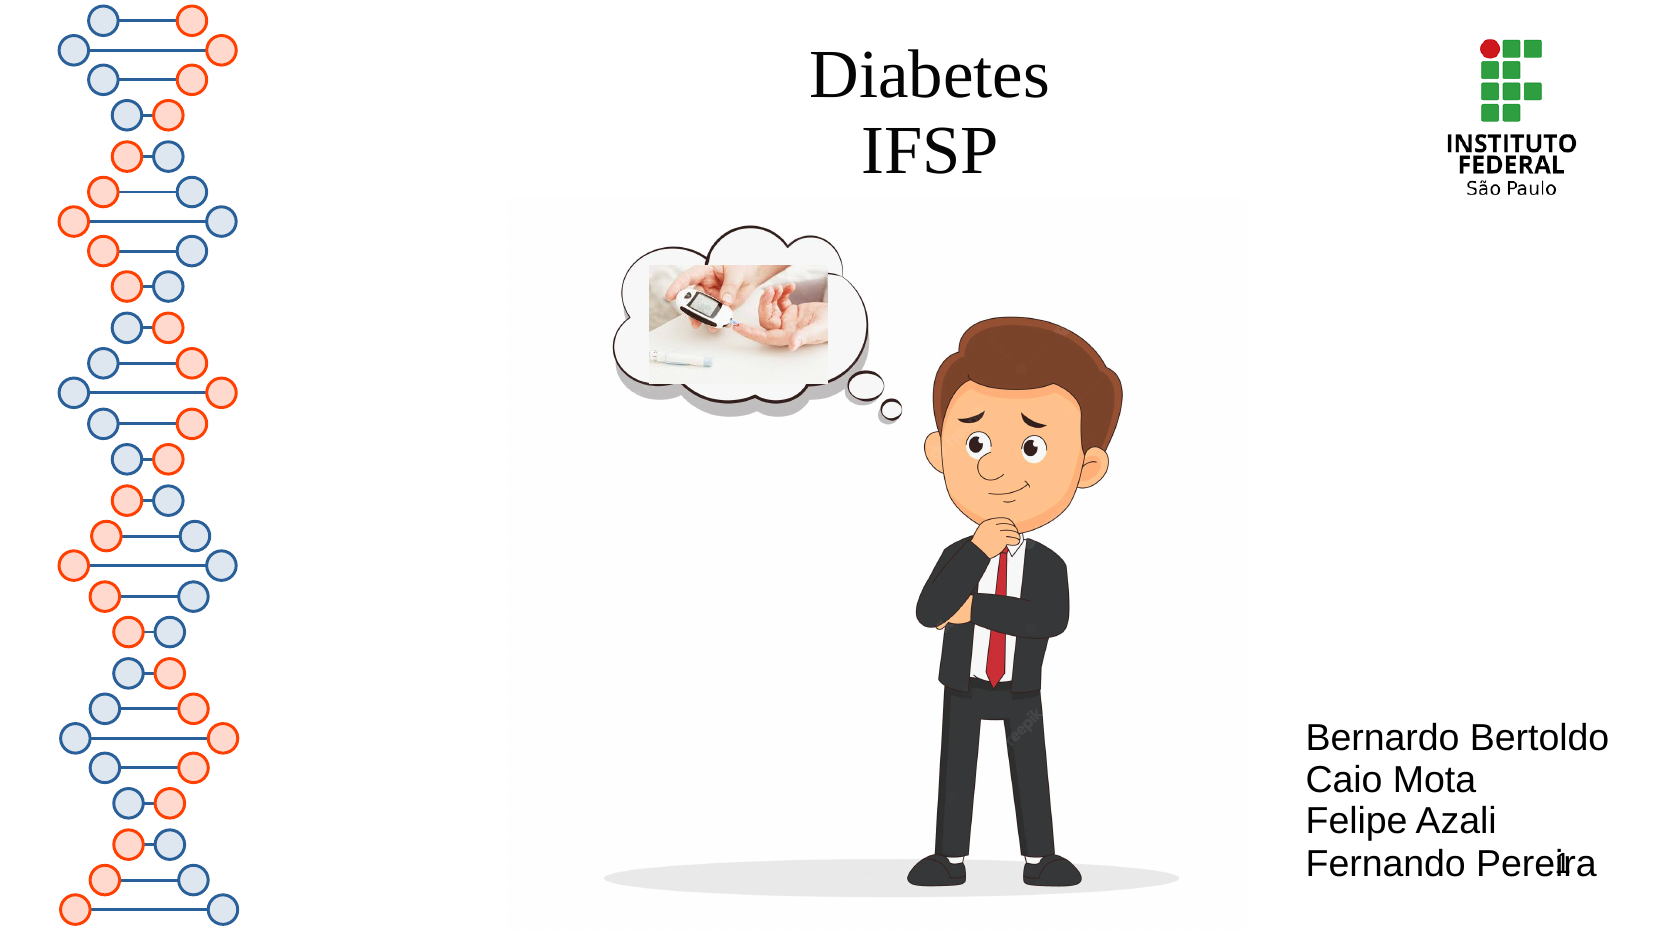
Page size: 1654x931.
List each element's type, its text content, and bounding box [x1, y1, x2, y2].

text_box Bernardo Bertoldo Caio Mota Felipe Azali Fernando Pereira [1290, 708, 1625, 892]
picture [507, 196, 1247, 931]
picture [1417, 36, 1605, 198]
title Diabetes IFSP [265, 35, 1595, 189]
